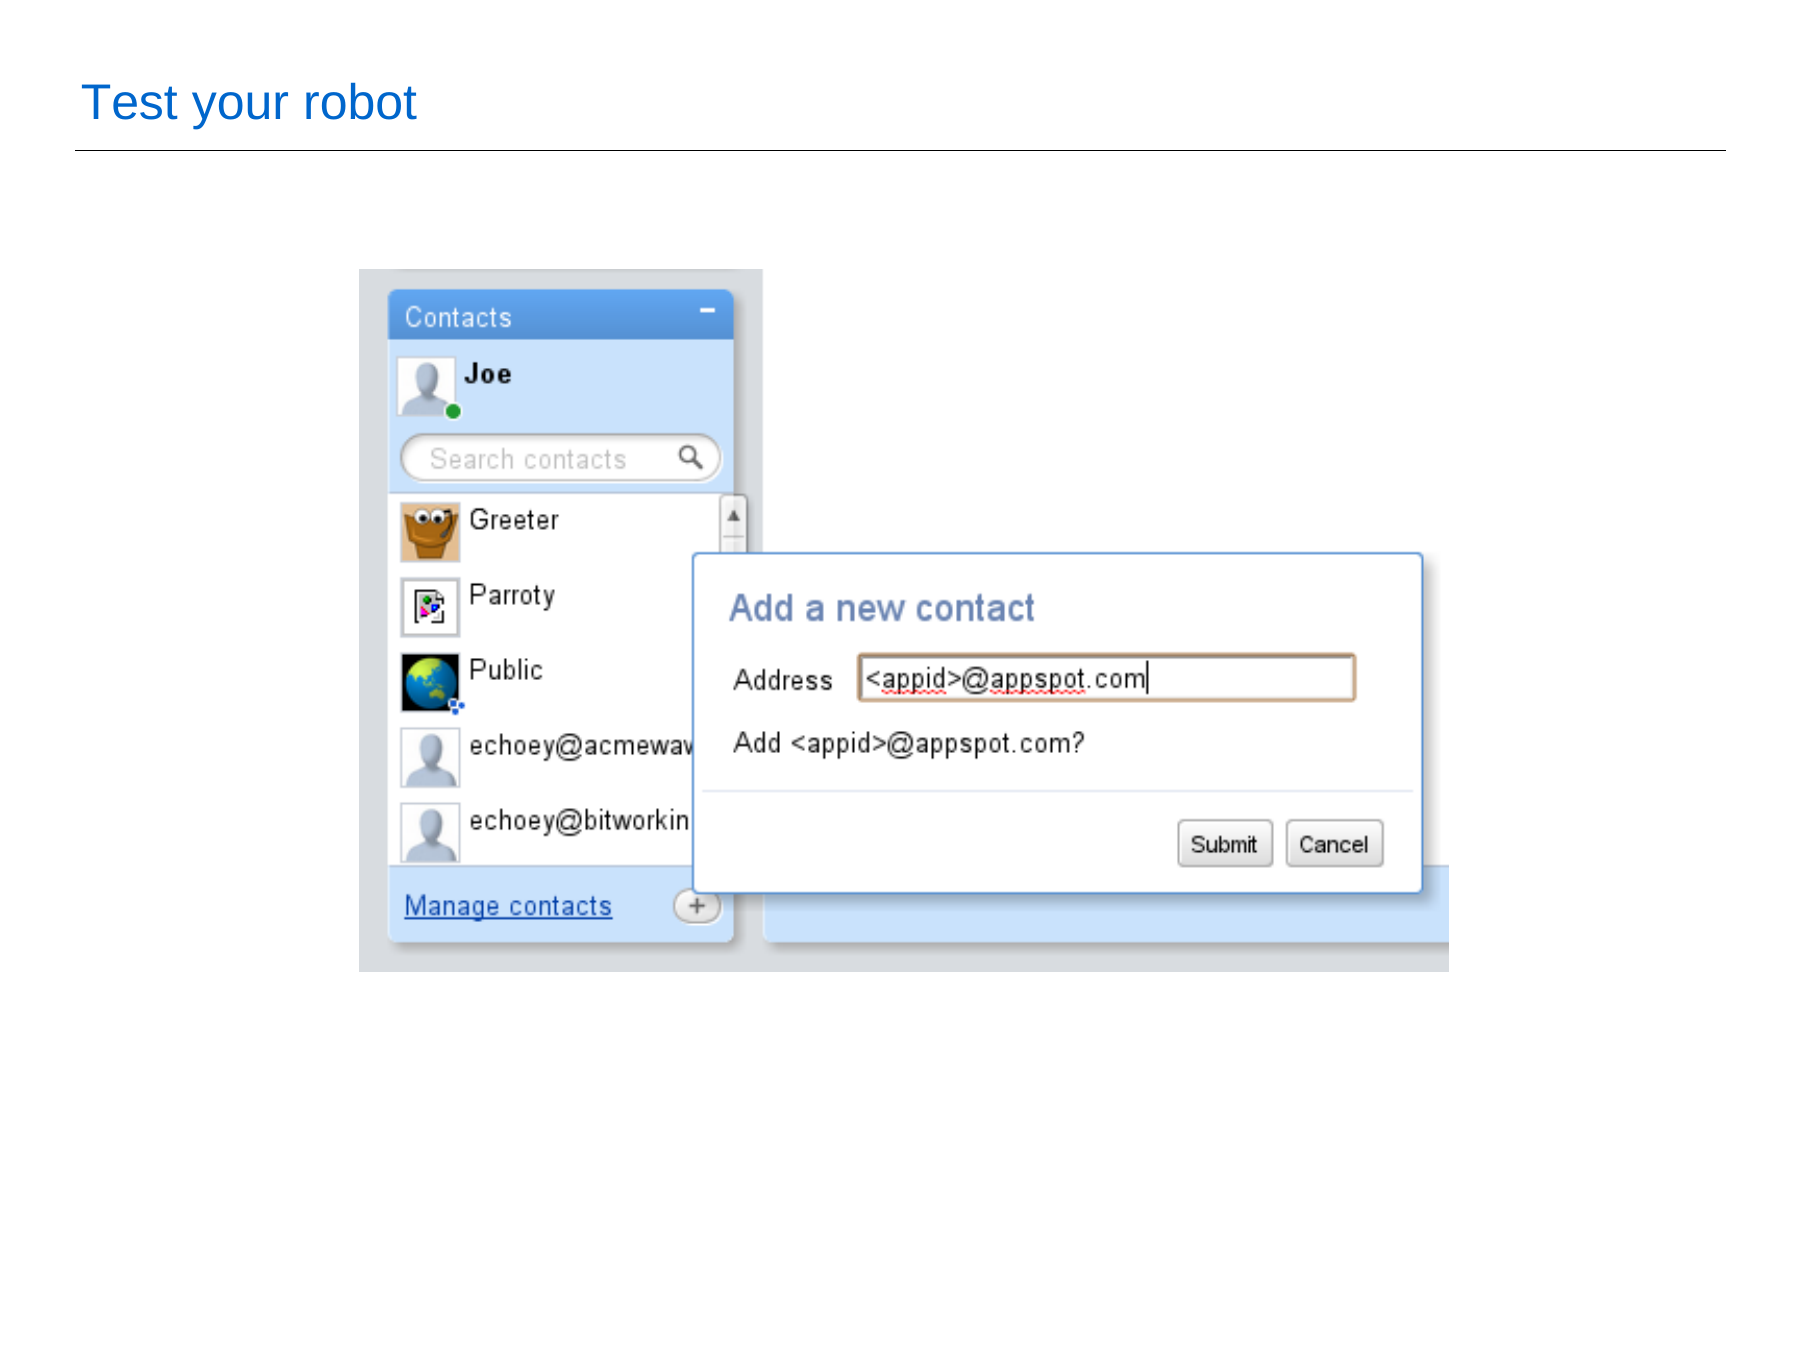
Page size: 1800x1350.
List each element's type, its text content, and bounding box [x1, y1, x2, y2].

picture [359, 269, 1449, 972]
title Test your robot [80, 59, 1701, 150]
